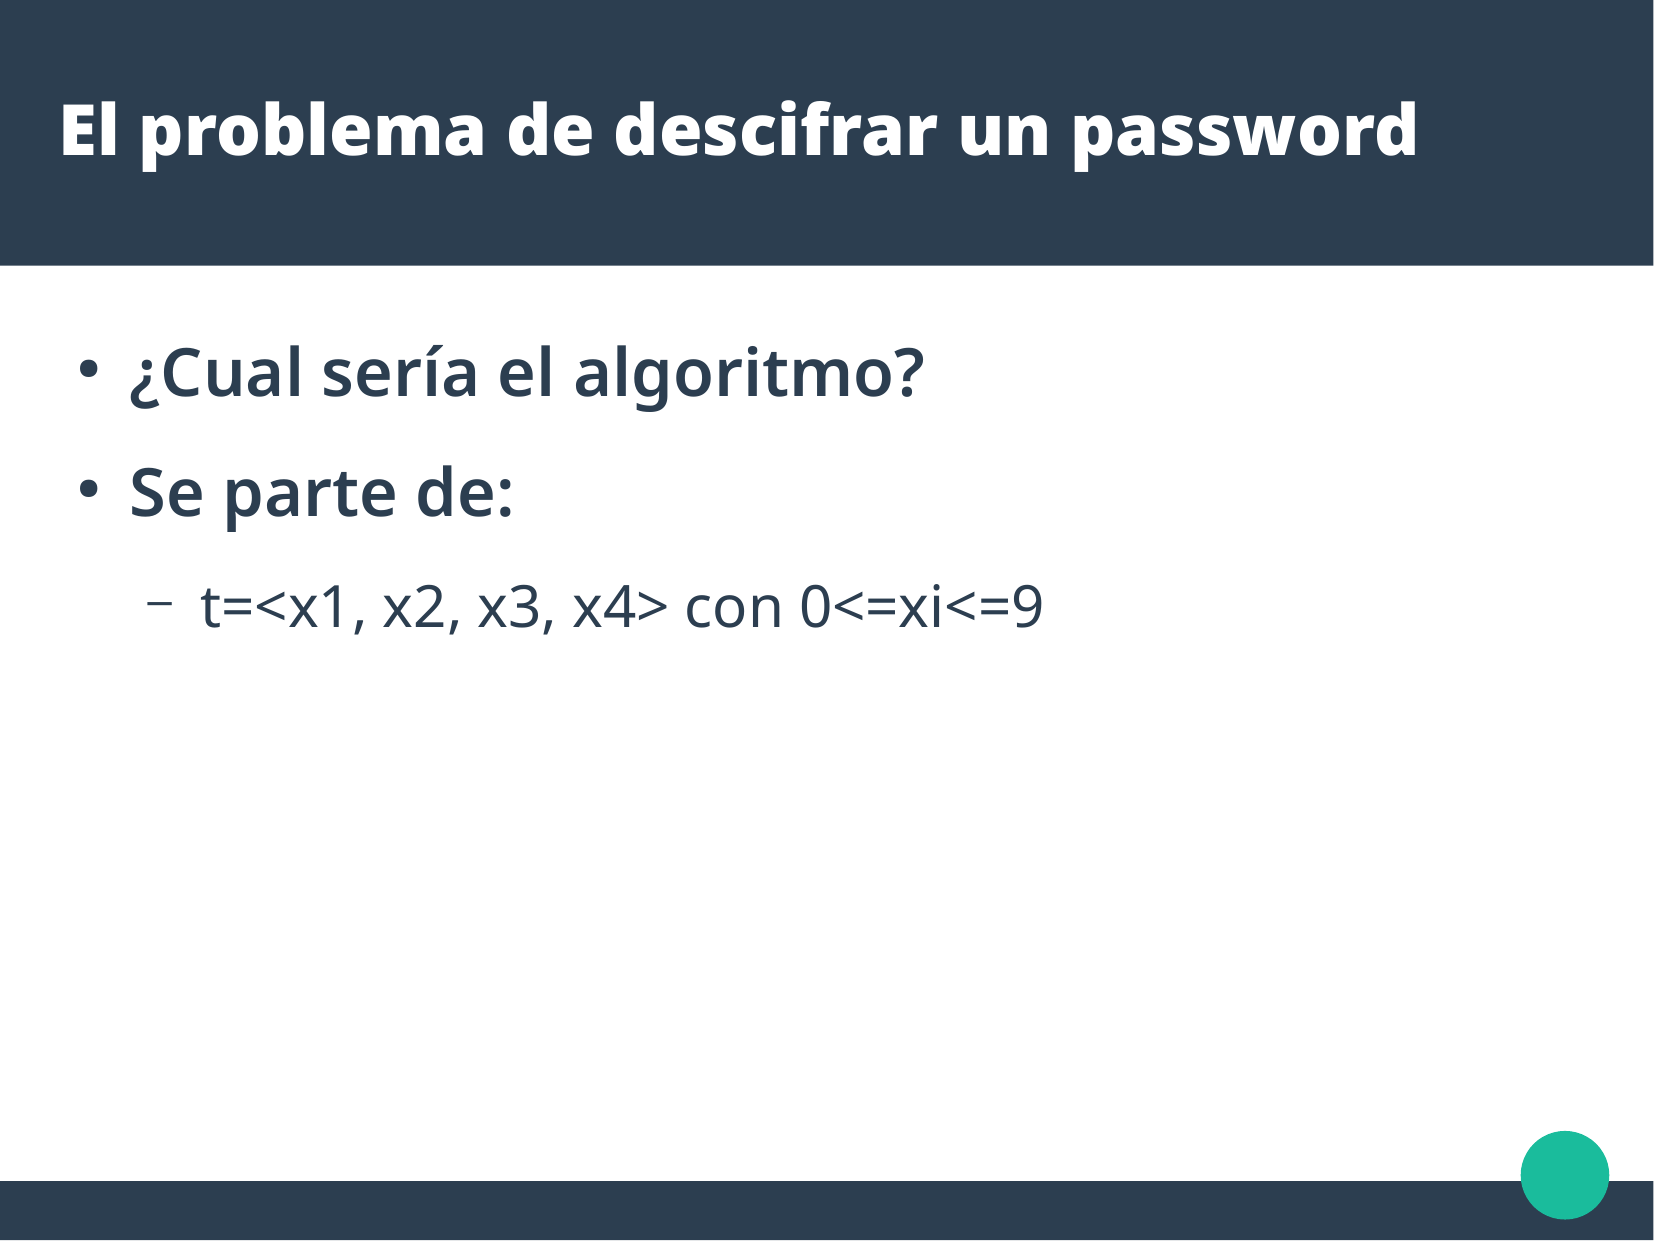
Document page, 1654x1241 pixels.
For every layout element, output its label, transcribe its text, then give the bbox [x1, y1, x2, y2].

list ¿Cual sería el algoritmo? Se parte de: t=<x1, x2, x3, x4> con 0<=xi<=9 [59, 324, 1595, 1152]
title El problema de descifrar un password [59, 25, 1595, 231]
